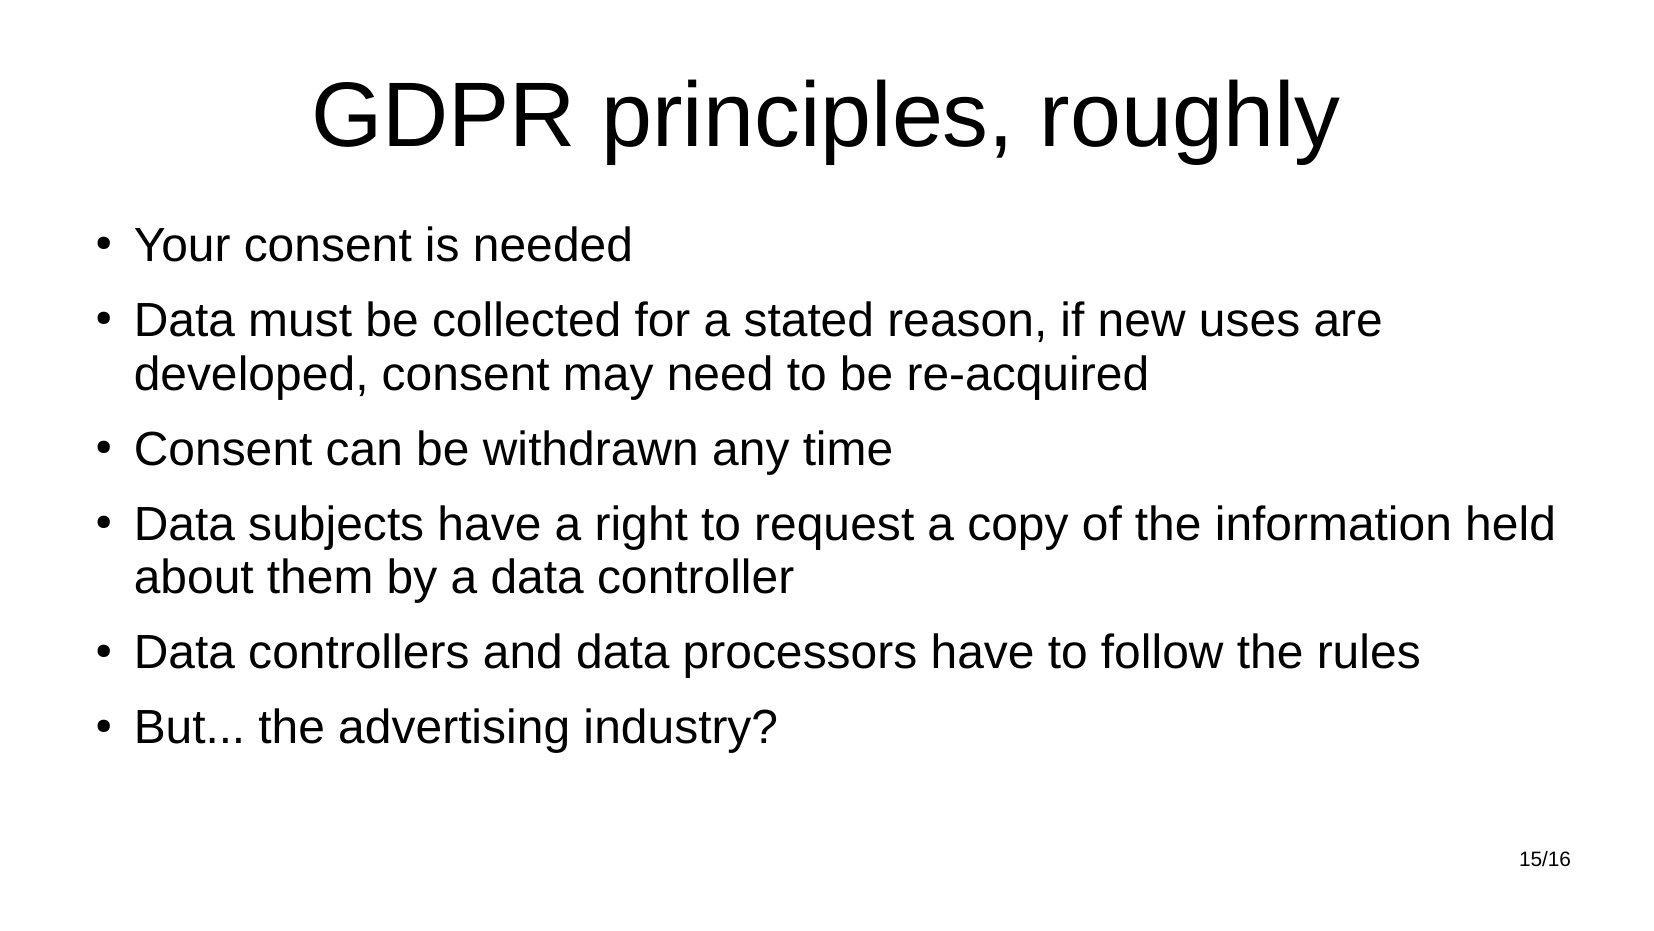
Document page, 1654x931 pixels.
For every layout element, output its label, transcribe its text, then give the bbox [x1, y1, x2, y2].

title GDPR principles, roughly [82, 37, 1571, 193]
list Your consent is needed Data must be collected for a stated reason, if new uses are developed, consent may need to be re-acquired Consent can be withdrawn any time Data subjects have a right to request a copy of the information held about them by a data controller Data controllers and data processors have to follow the rules But... the advertising industry? [82, 217, 1571, 758]
